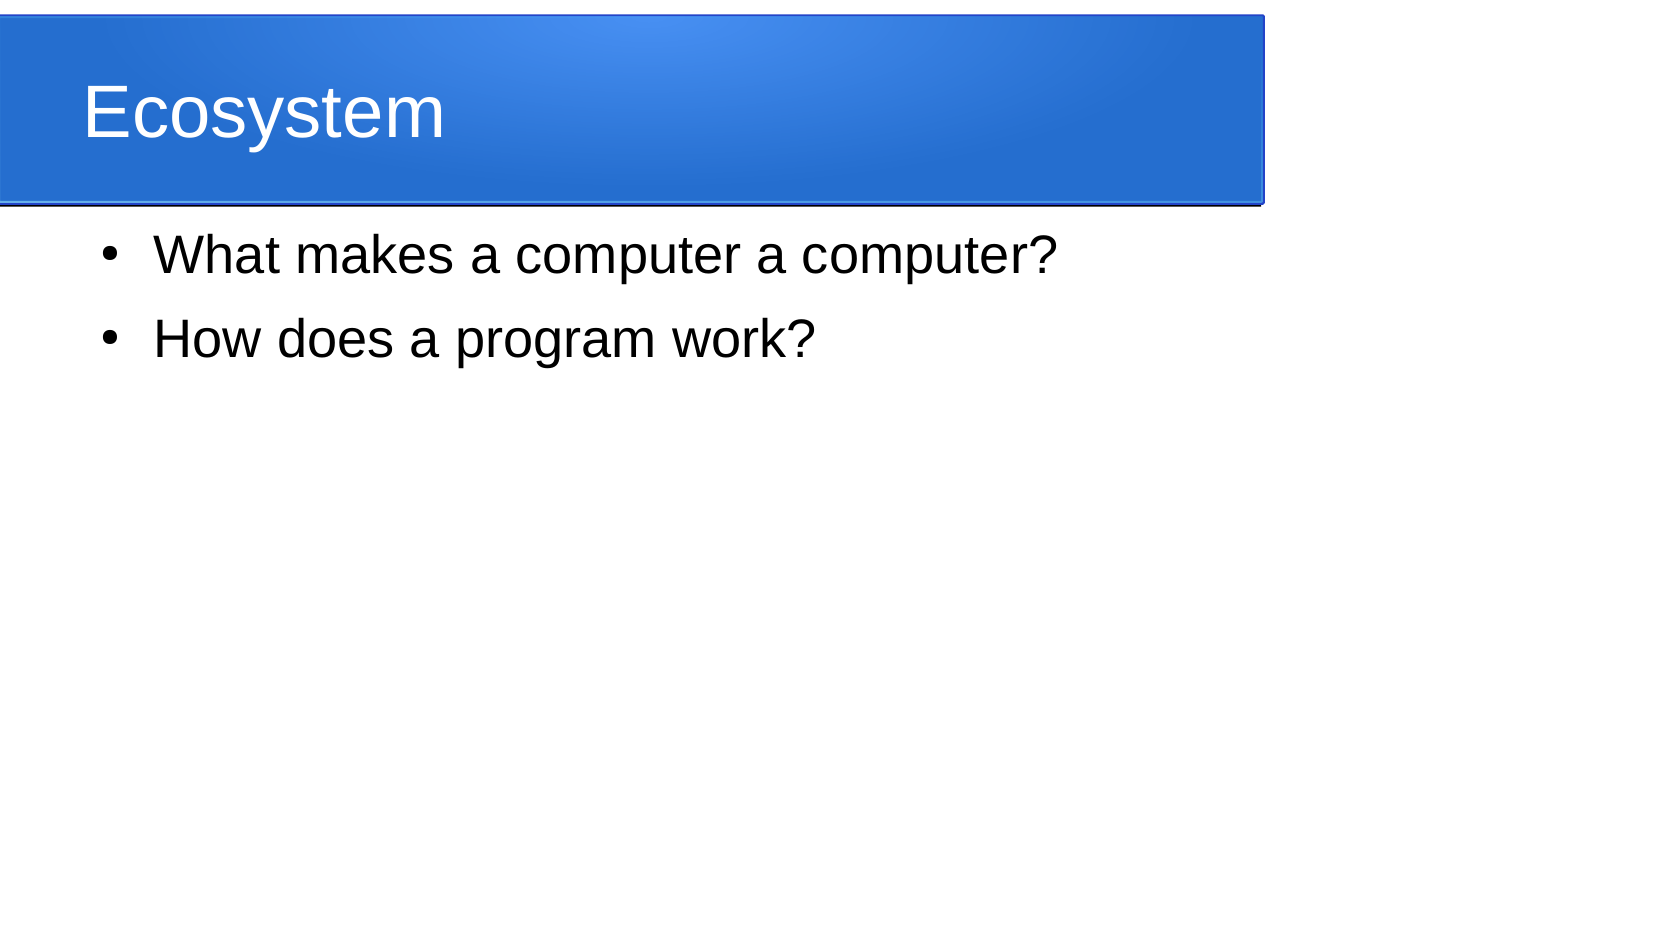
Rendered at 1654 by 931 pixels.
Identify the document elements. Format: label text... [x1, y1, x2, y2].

list What makes a computer a computer? How does a program work? [82, 224, 1571, 764]
title Ecosystem [82, 35, 1235, 189]
